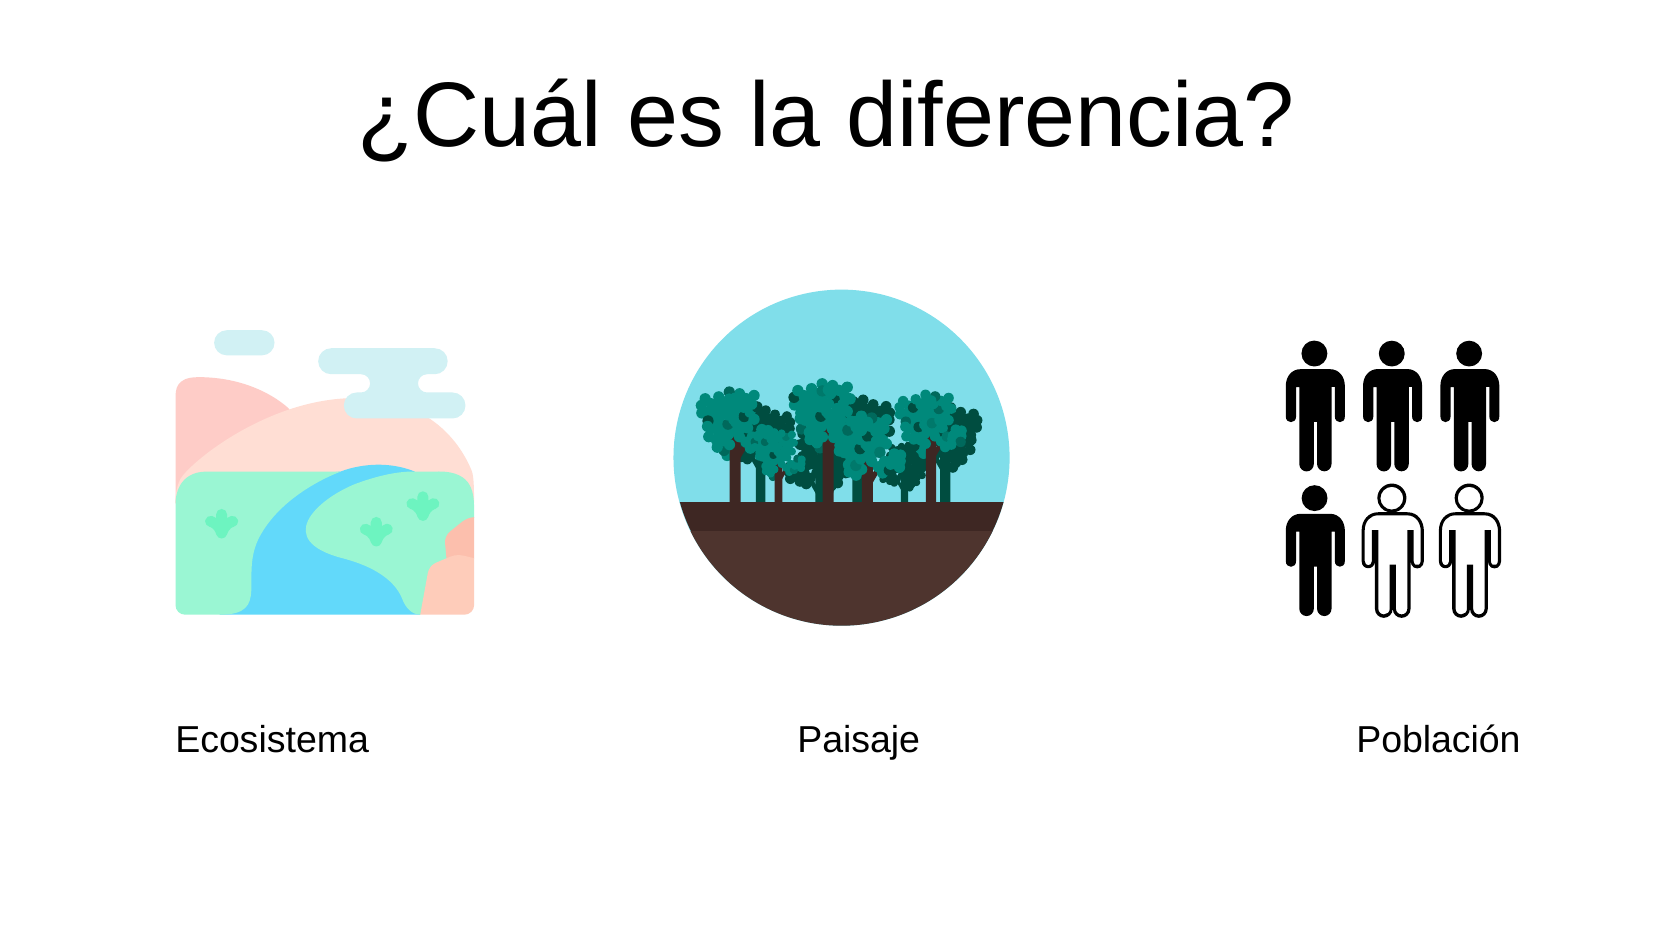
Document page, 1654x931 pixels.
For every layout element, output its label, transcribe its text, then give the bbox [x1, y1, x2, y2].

picture [649, 265, 1034, 650]
picture [1254, 339, 1536, 621]
picture [147, 295, 502, 650]
title ¿Cuál es la diferencia? [82, 37, 1571, 193]
text_box Ecosistema Paisaje Población [160, 710, 1536, 768]
